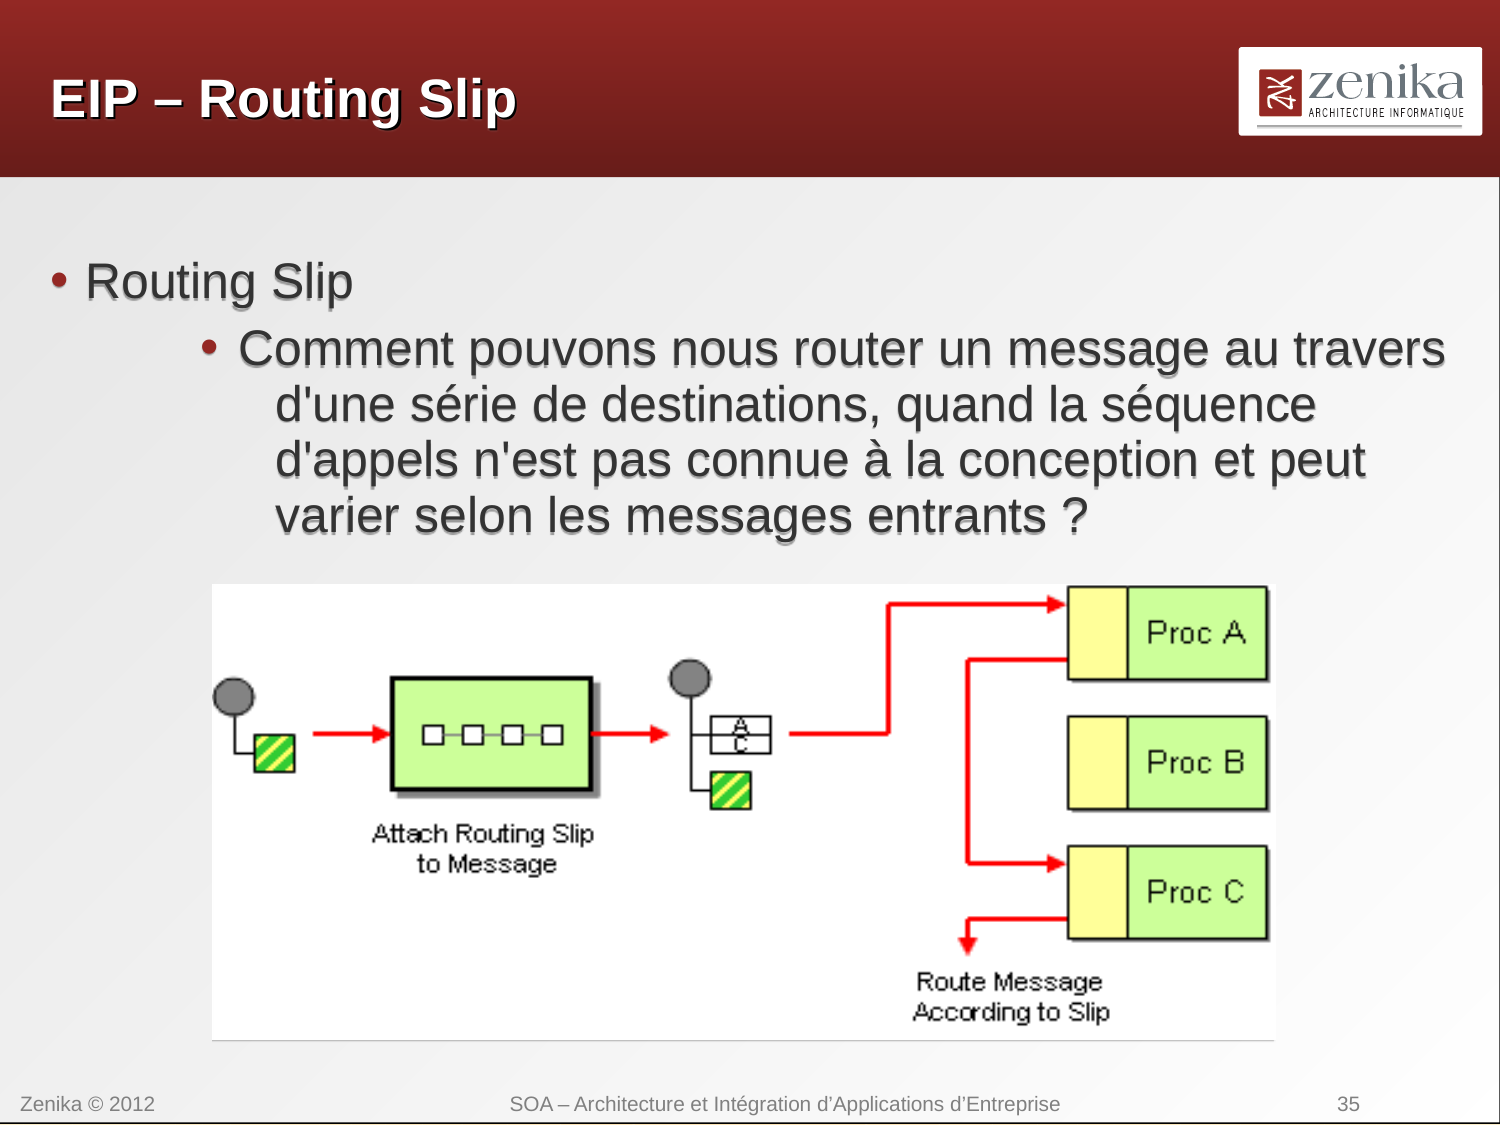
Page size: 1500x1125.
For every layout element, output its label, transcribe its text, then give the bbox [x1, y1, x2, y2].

subtitle Routing Slip Comment pouvons nous router un message au travers d'une série de destinations, quand la séquence d'appels n'est pas connue à la conception et peut varier selon les messages entrants ? [50, 249, 1477, 1064]
title EIP – Routing Slip [50, 22, 1206, 172]
picture [212, 584, 1276, 1040]
